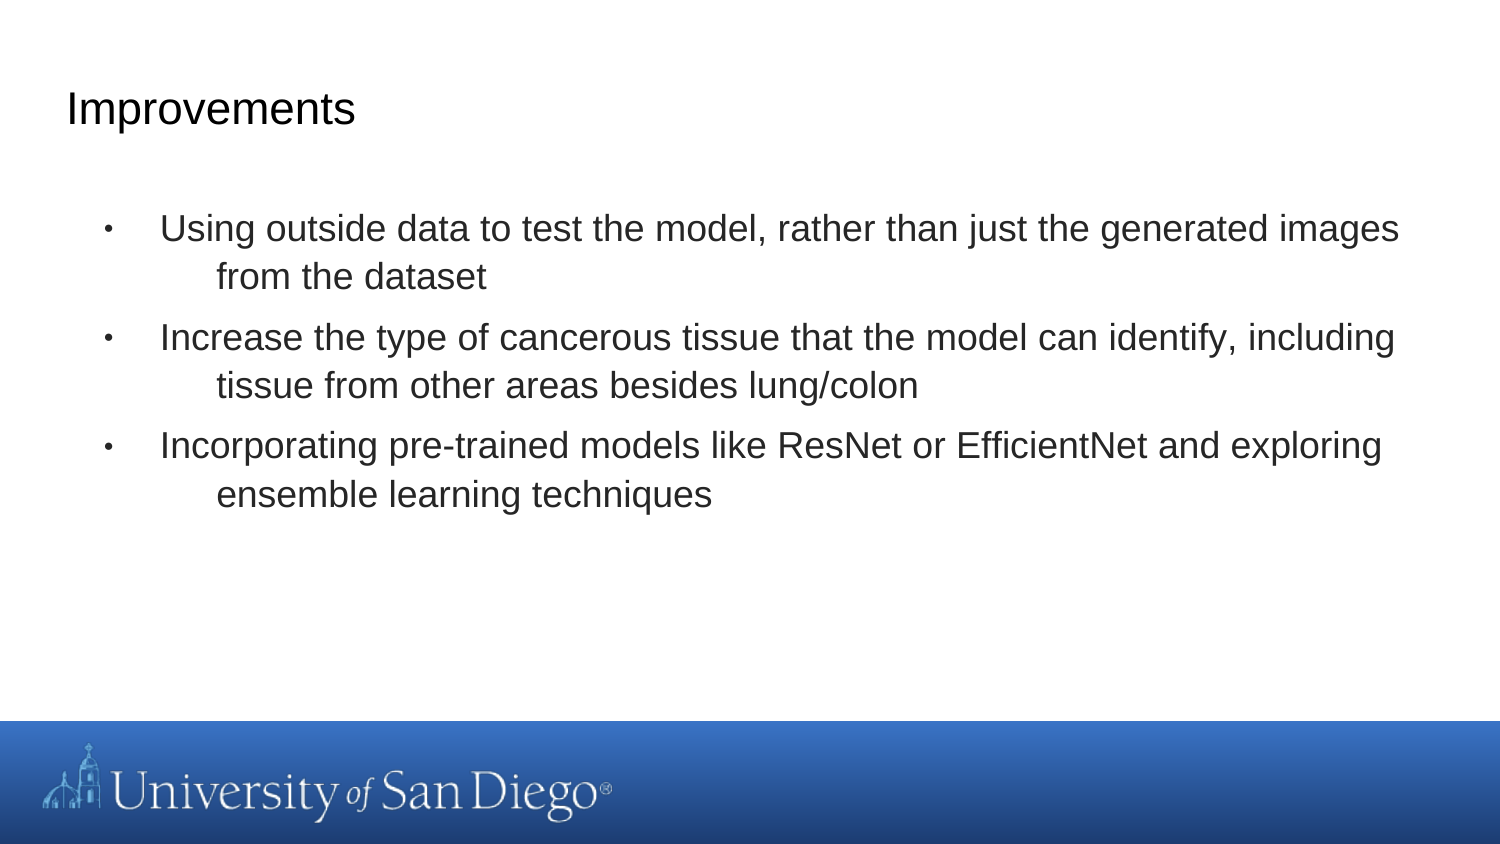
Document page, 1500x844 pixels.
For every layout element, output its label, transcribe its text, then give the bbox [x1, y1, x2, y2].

text_box Improvements [51, 72, 1449, 167]
text_box Using outside data to test the model, rather than just the generated images from the dataset Increase the type of cancerous tissue that the model can identify, including tissue from other areas besides lung/colon Incorporating pre-trained models like ResNet or EfficientNet and exploring ensemble learning techniques [51, 185, 1449, 747]
